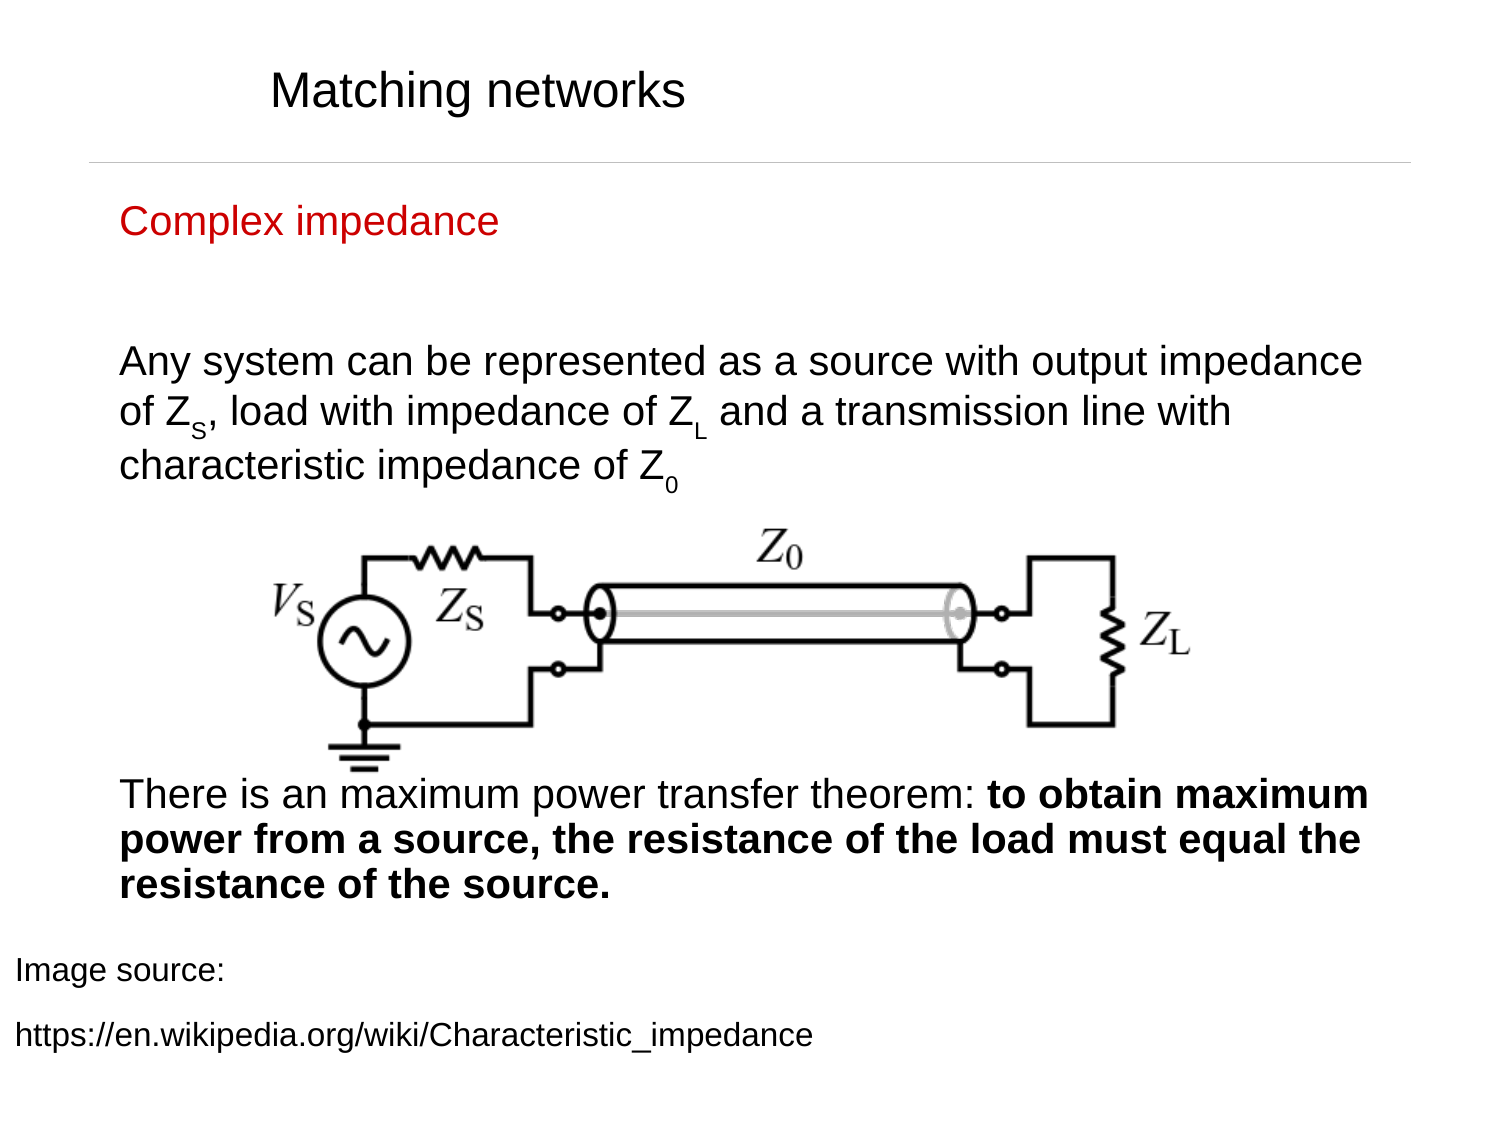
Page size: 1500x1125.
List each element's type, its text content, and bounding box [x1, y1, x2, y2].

picture [537, 788, 549, 806]
list Complex impedance Any system can be represented as a source with output impedance of ZS, load with impedance of ZL and a transmission line with characteristic impedance of Z0 There is an maximum power transfer theorem: to obtain maximum power from a source, the resistance of the load must equal the resistance of the source. [104, 186, 1396, 511]
list Image source: https://en.wikipedia.org/wiki/Characteristic_impedance [0, 945, 1500, 1111]
picture [233, 511, 1231, 816]
text_box Matching networks [254, 31, 1347, 150]
picture [1218, 798, 1226, 804]
